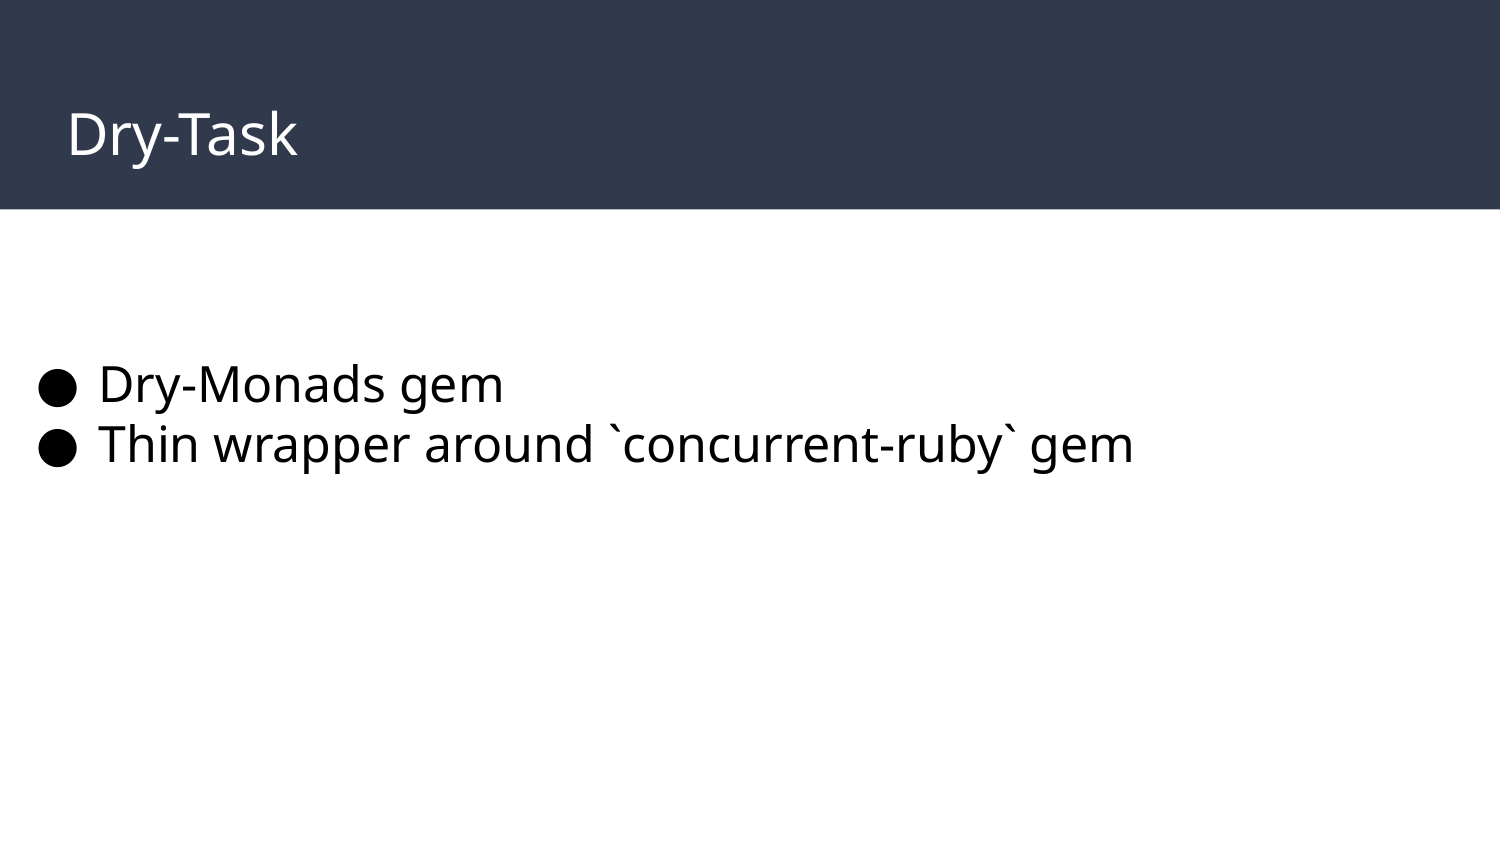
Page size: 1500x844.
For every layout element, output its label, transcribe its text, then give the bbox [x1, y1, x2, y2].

title Dry-Task [51, 82, 1449, 185]
text_box Dry-Monads gem Thin wrapper around `concurrent-ruby` gem [8, 217, 1500, 827]
